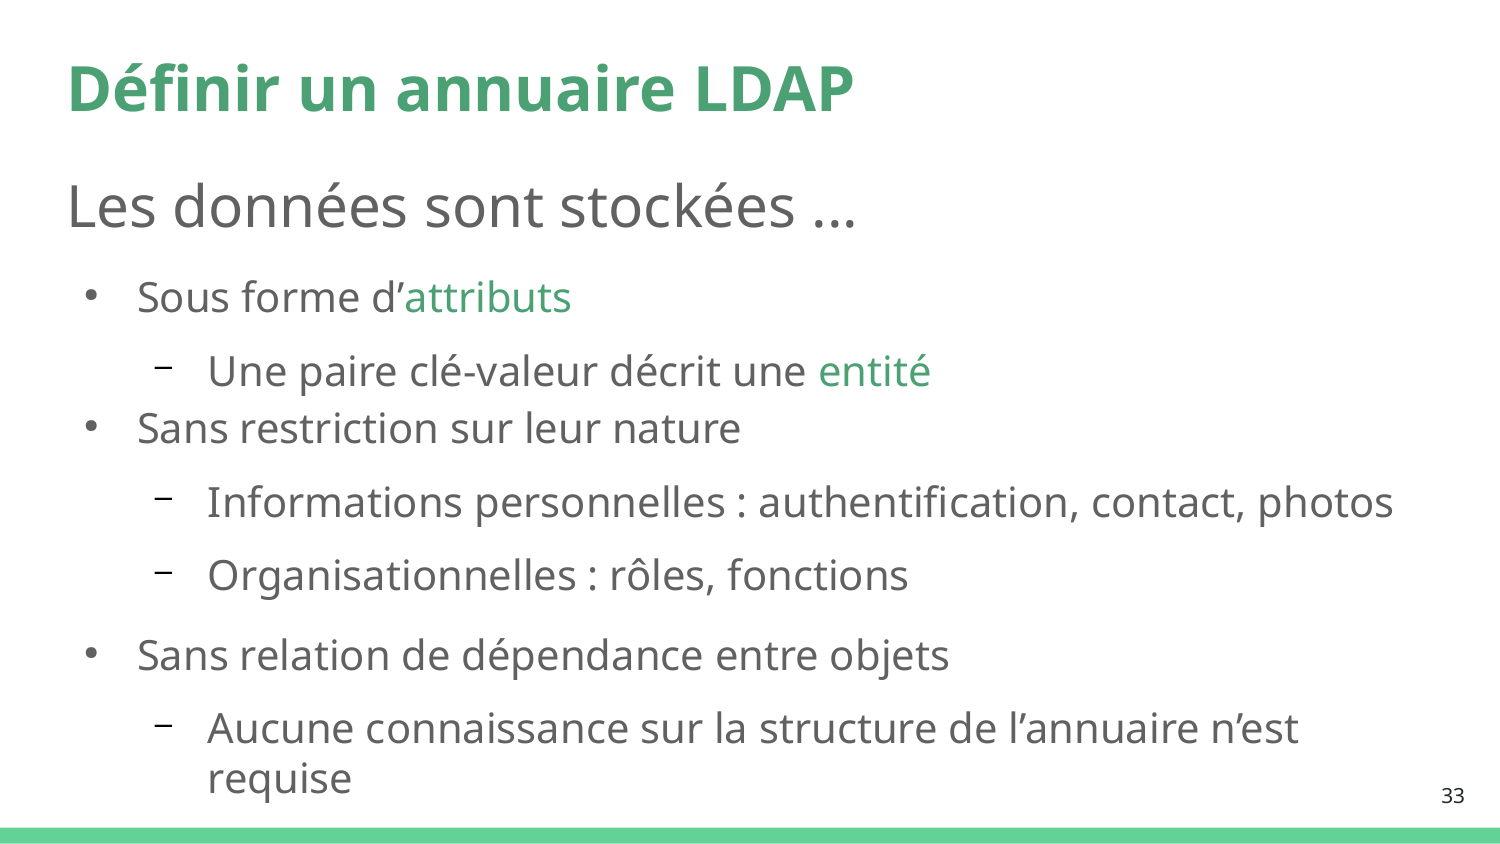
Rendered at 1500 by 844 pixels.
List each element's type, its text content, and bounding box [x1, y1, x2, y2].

title Définir un annuaire LDAP [51, 23, 1449, 117]
slide_number <numéro> [1389, 764, 1480, 830]
list Les données sont stockées ... Sous forme d’attributs Une paire clé-valeur décrit une entité Sans restriction sur leur nature Informations personnelles : authentification, contact, photos Organisationnelles : rôles, fonctions Sans relation de dépendance entre objets Aucune connaissance sur la structure de l’annuaire n’est requise [51, 144, 1418, 818]
